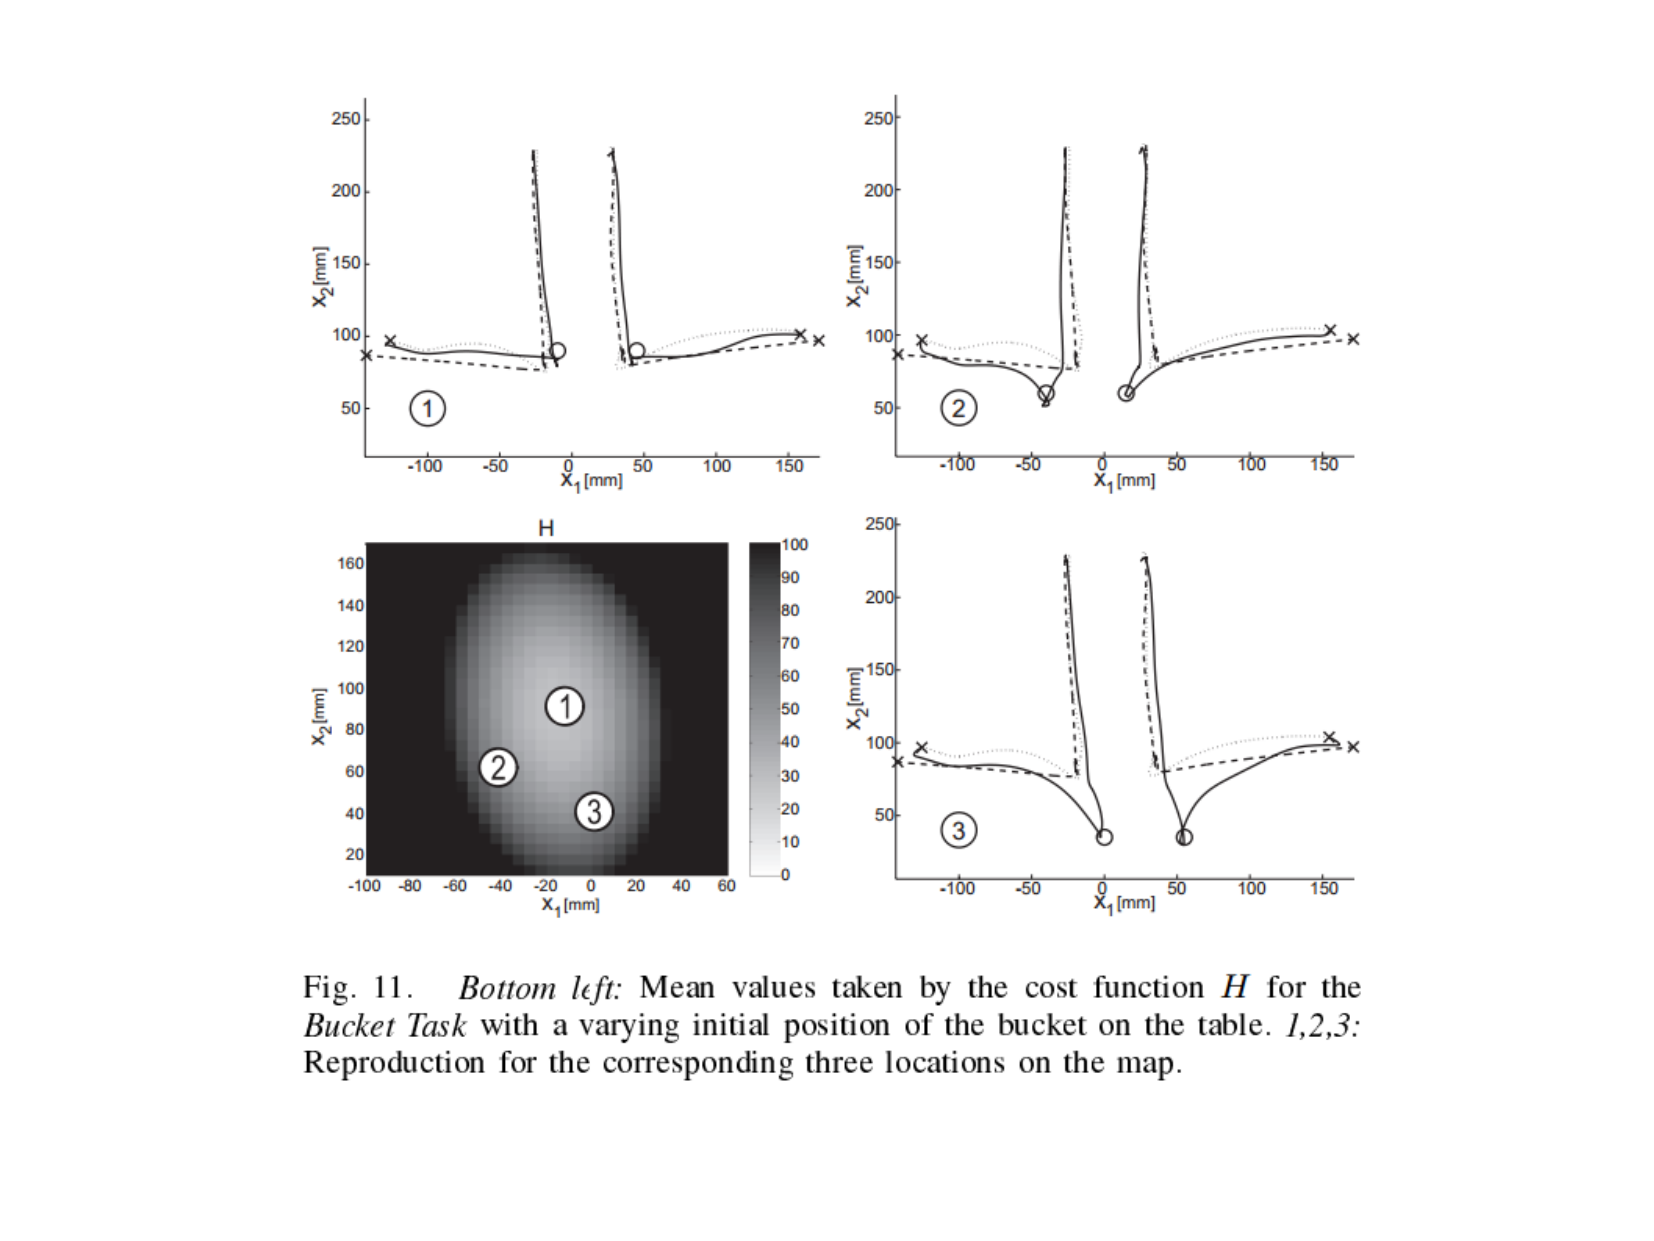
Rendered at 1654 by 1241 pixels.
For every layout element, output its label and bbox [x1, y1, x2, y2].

picture [271, 81, 1436, 1087]
